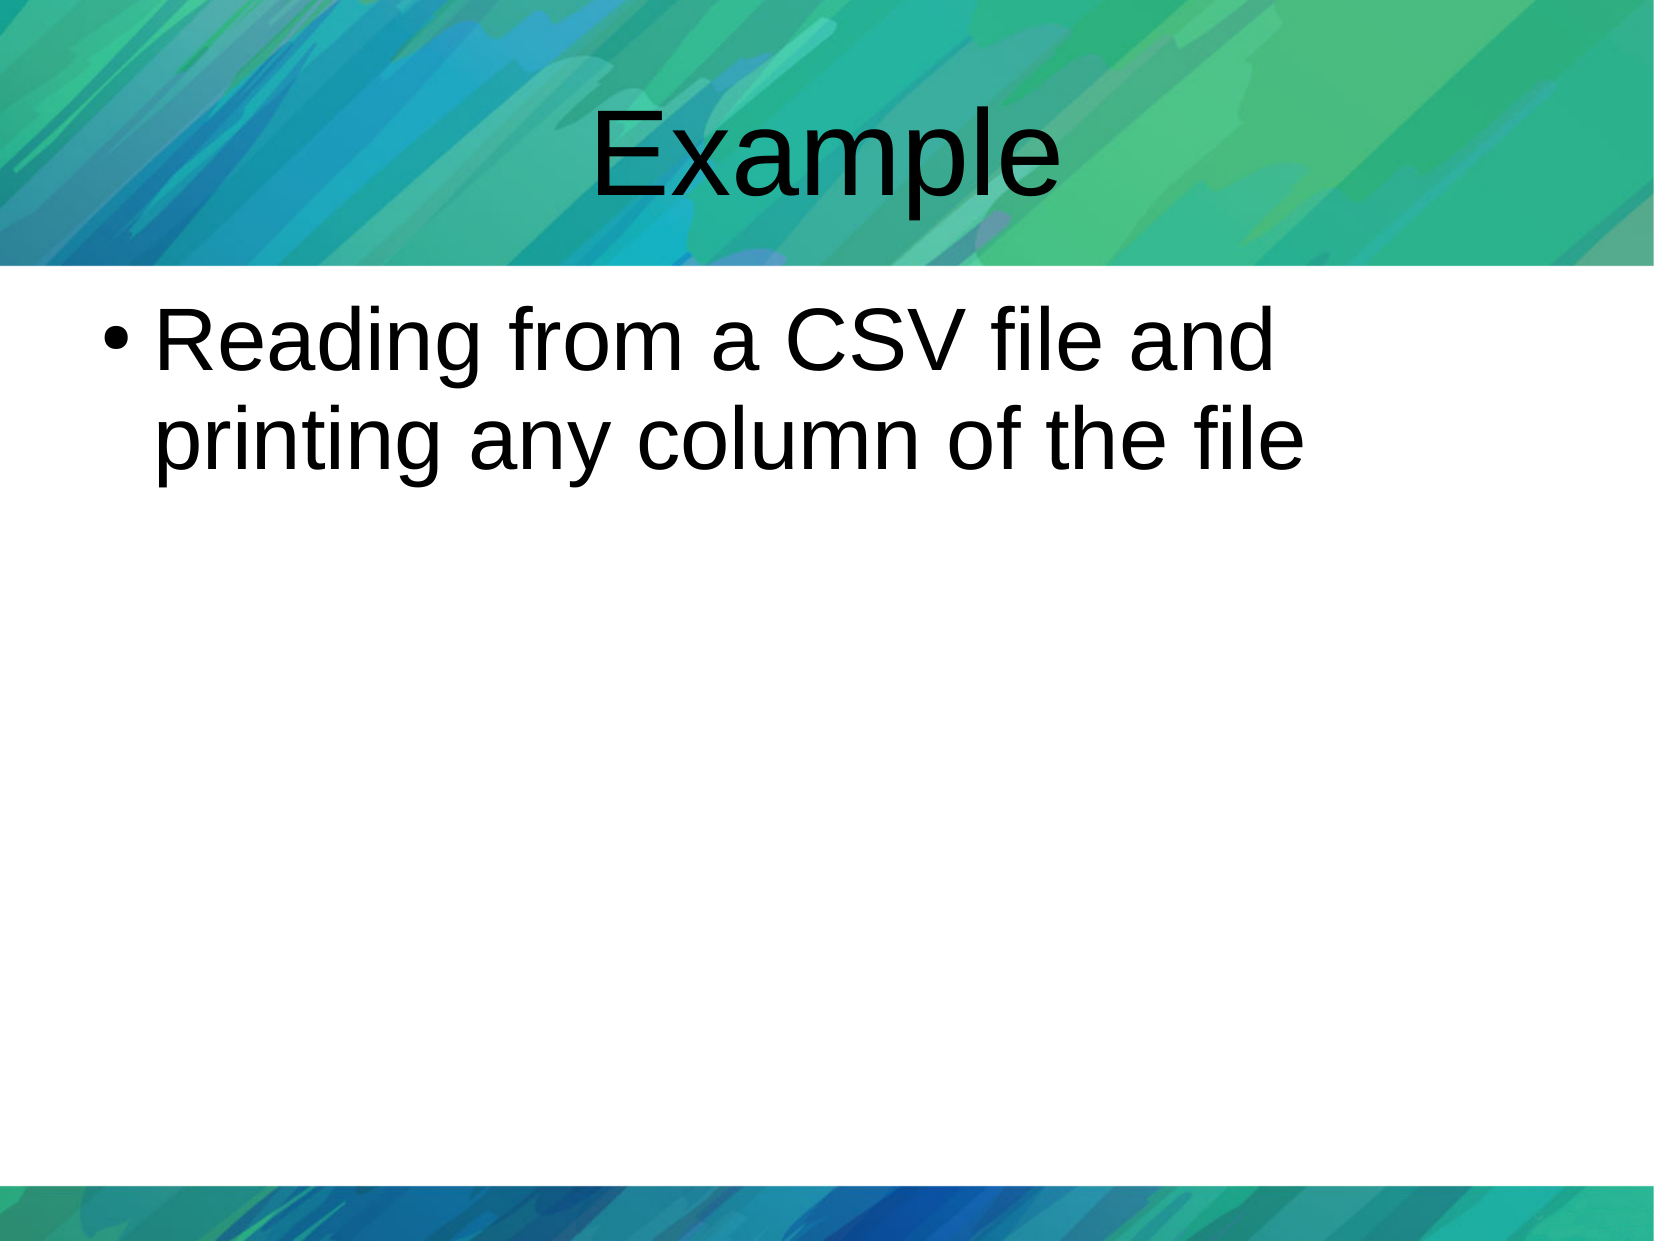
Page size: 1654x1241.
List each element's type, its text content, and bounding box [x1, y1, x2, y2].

list Reading from a CSV file and printing any column of the file [82, 290, 1571, 1010]
title Example [82, 49, 1571, 257]
picture [0, 0, 1654, 1241]
